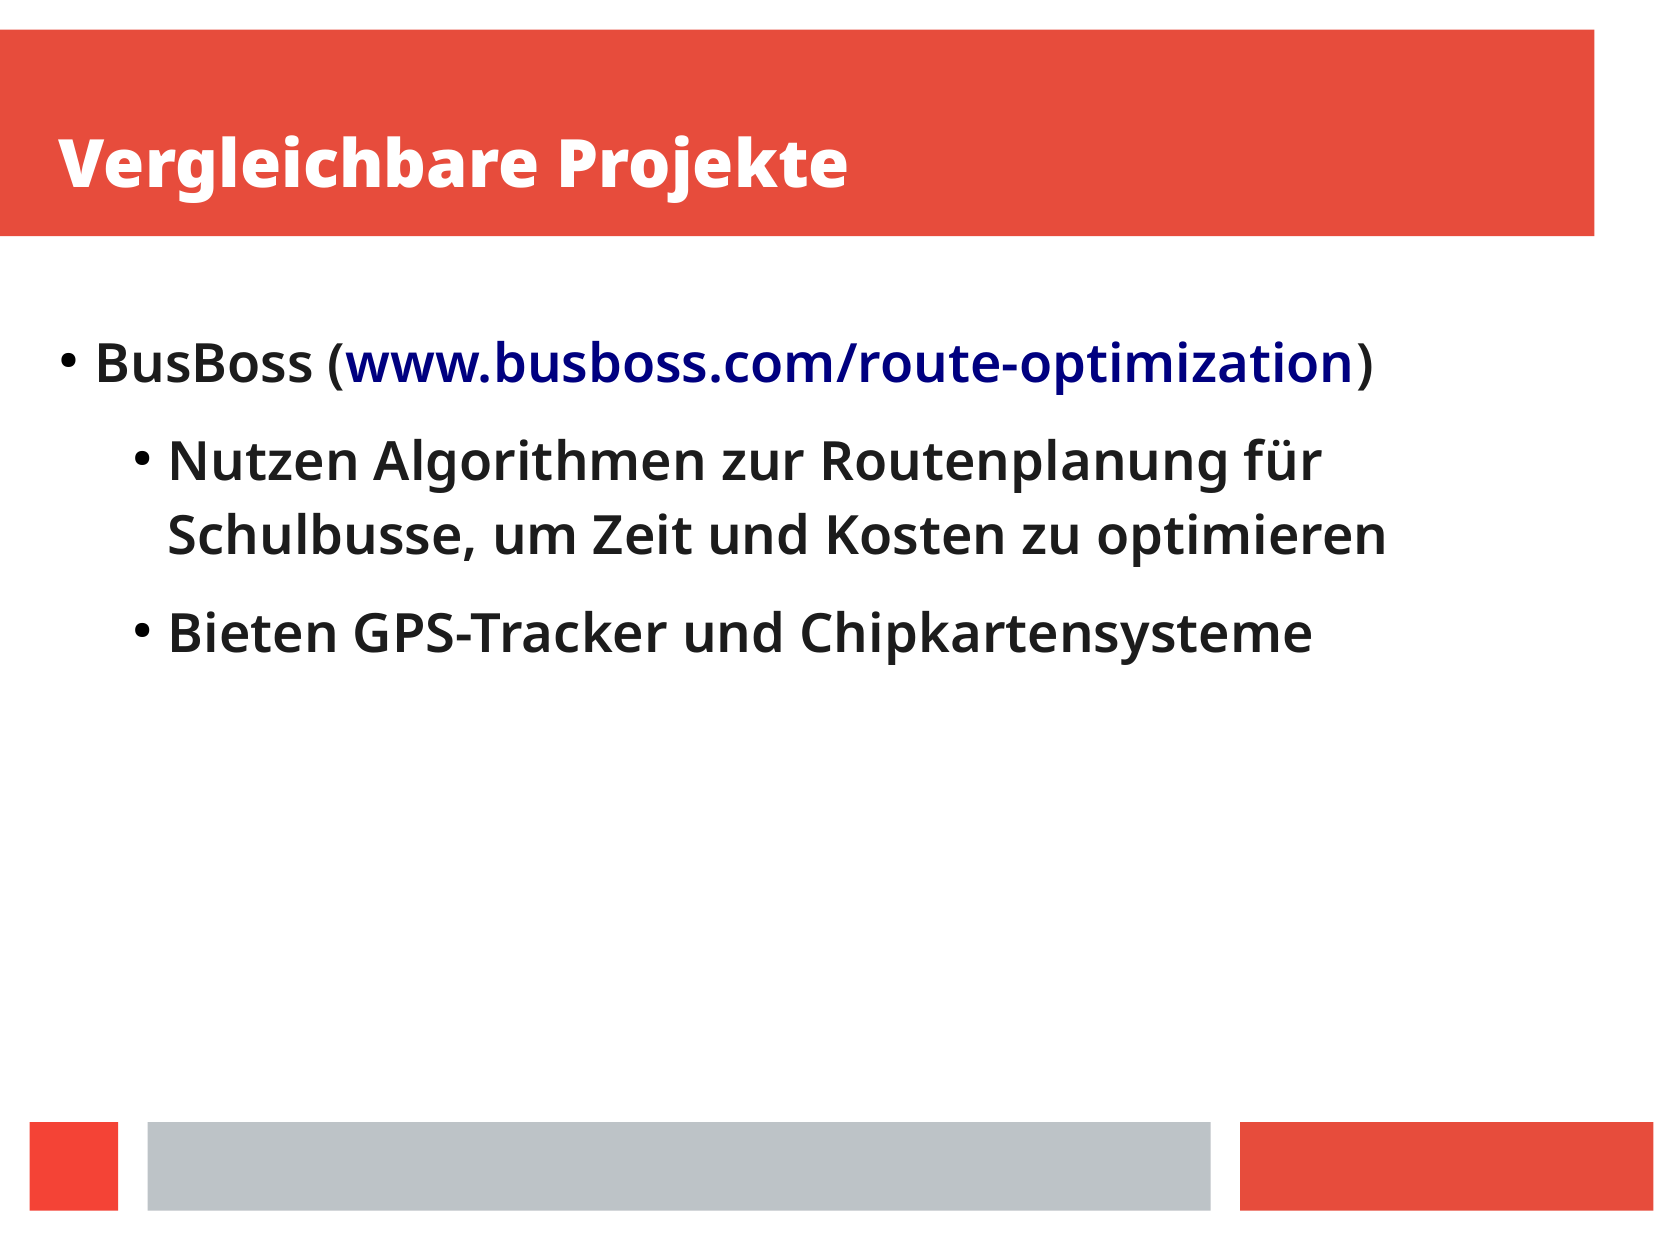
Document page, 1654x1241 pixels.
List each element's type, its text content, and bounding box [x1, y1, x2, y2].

title Vergleichbare Projekte [59, 59, 1595, 207]
list BusBoss (www.busboss.com/route-optimization) Nutzen Algorithmen zur Routenplanung für Schulbusse, um Zeit und Kosten zu optimieren Bieten GPS-Tracker und Chipkartensysteme [59, 324, 1565, 1093]
